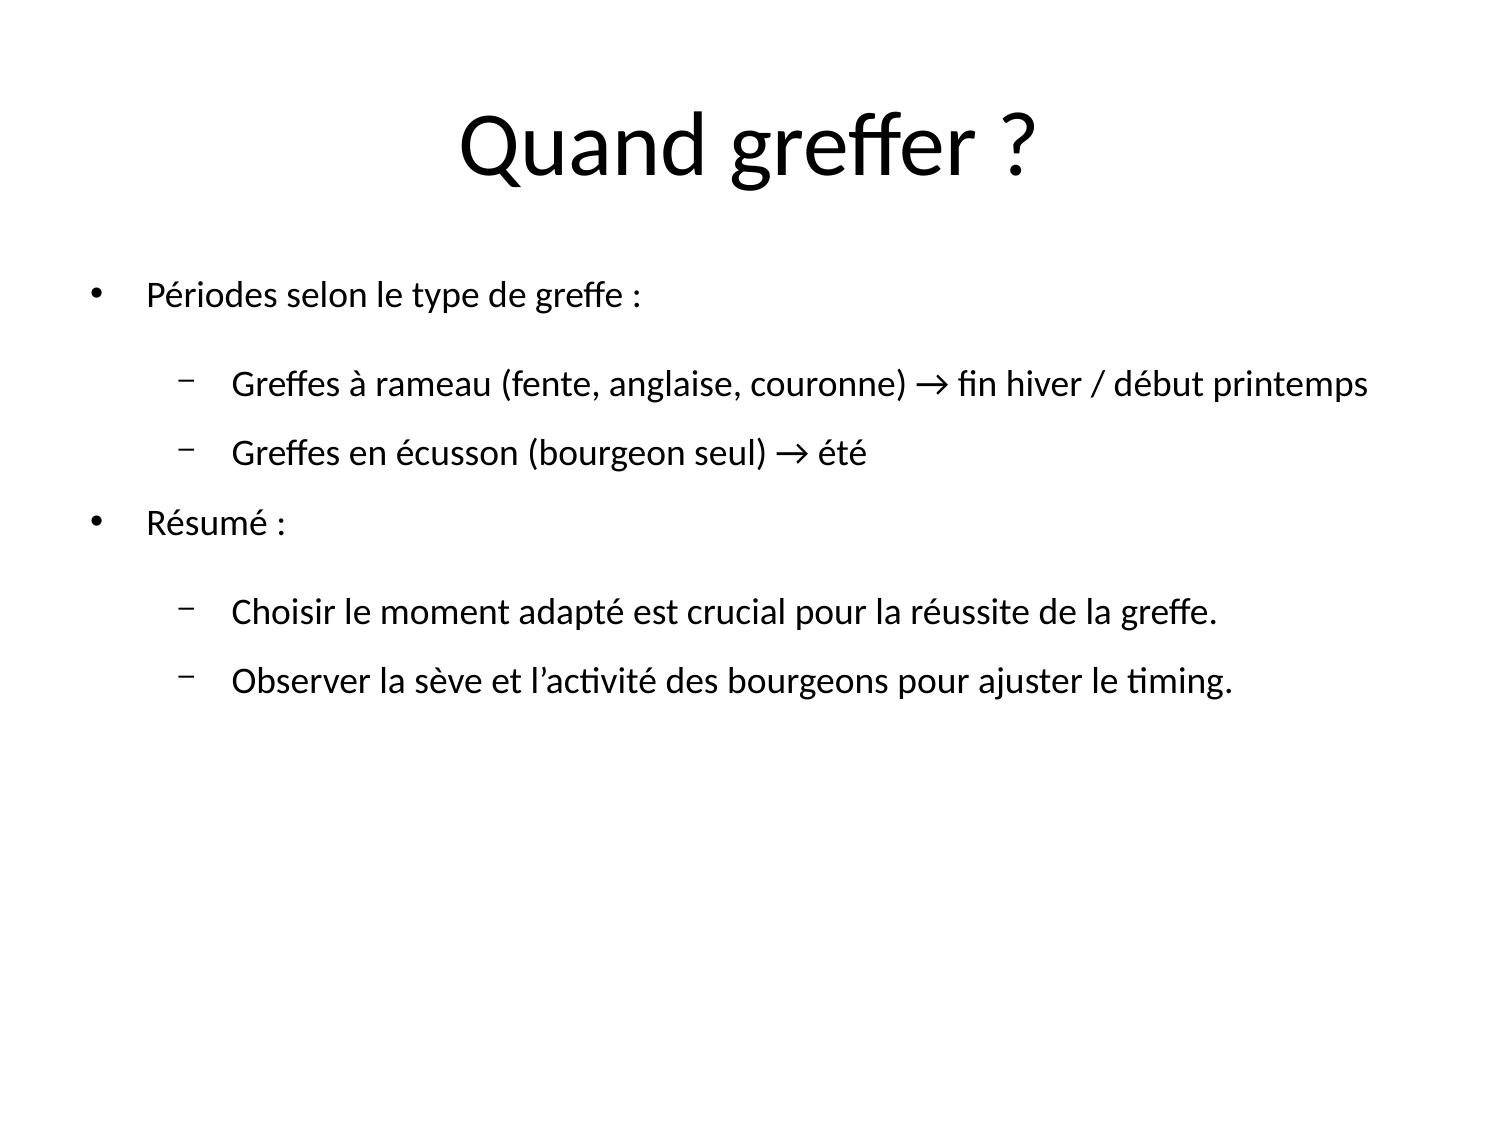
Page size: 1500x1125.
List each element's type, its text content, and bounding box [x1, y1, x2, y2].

title Quand greffer ? [75, 45, 1425, 233]
list Périodes selon le type de greffe : Greffes à rameau (fente, anglaise, couronne) → fin hiver / début printemps Greffes en écusson (bourgeon seul) → été Résumé : Choisir le moment adapté est crucial pour la réussite de la greffe. Observer la sève et l’activité des bourgeons pour ajuster le timing. [75, 262, 1425, 1005]
